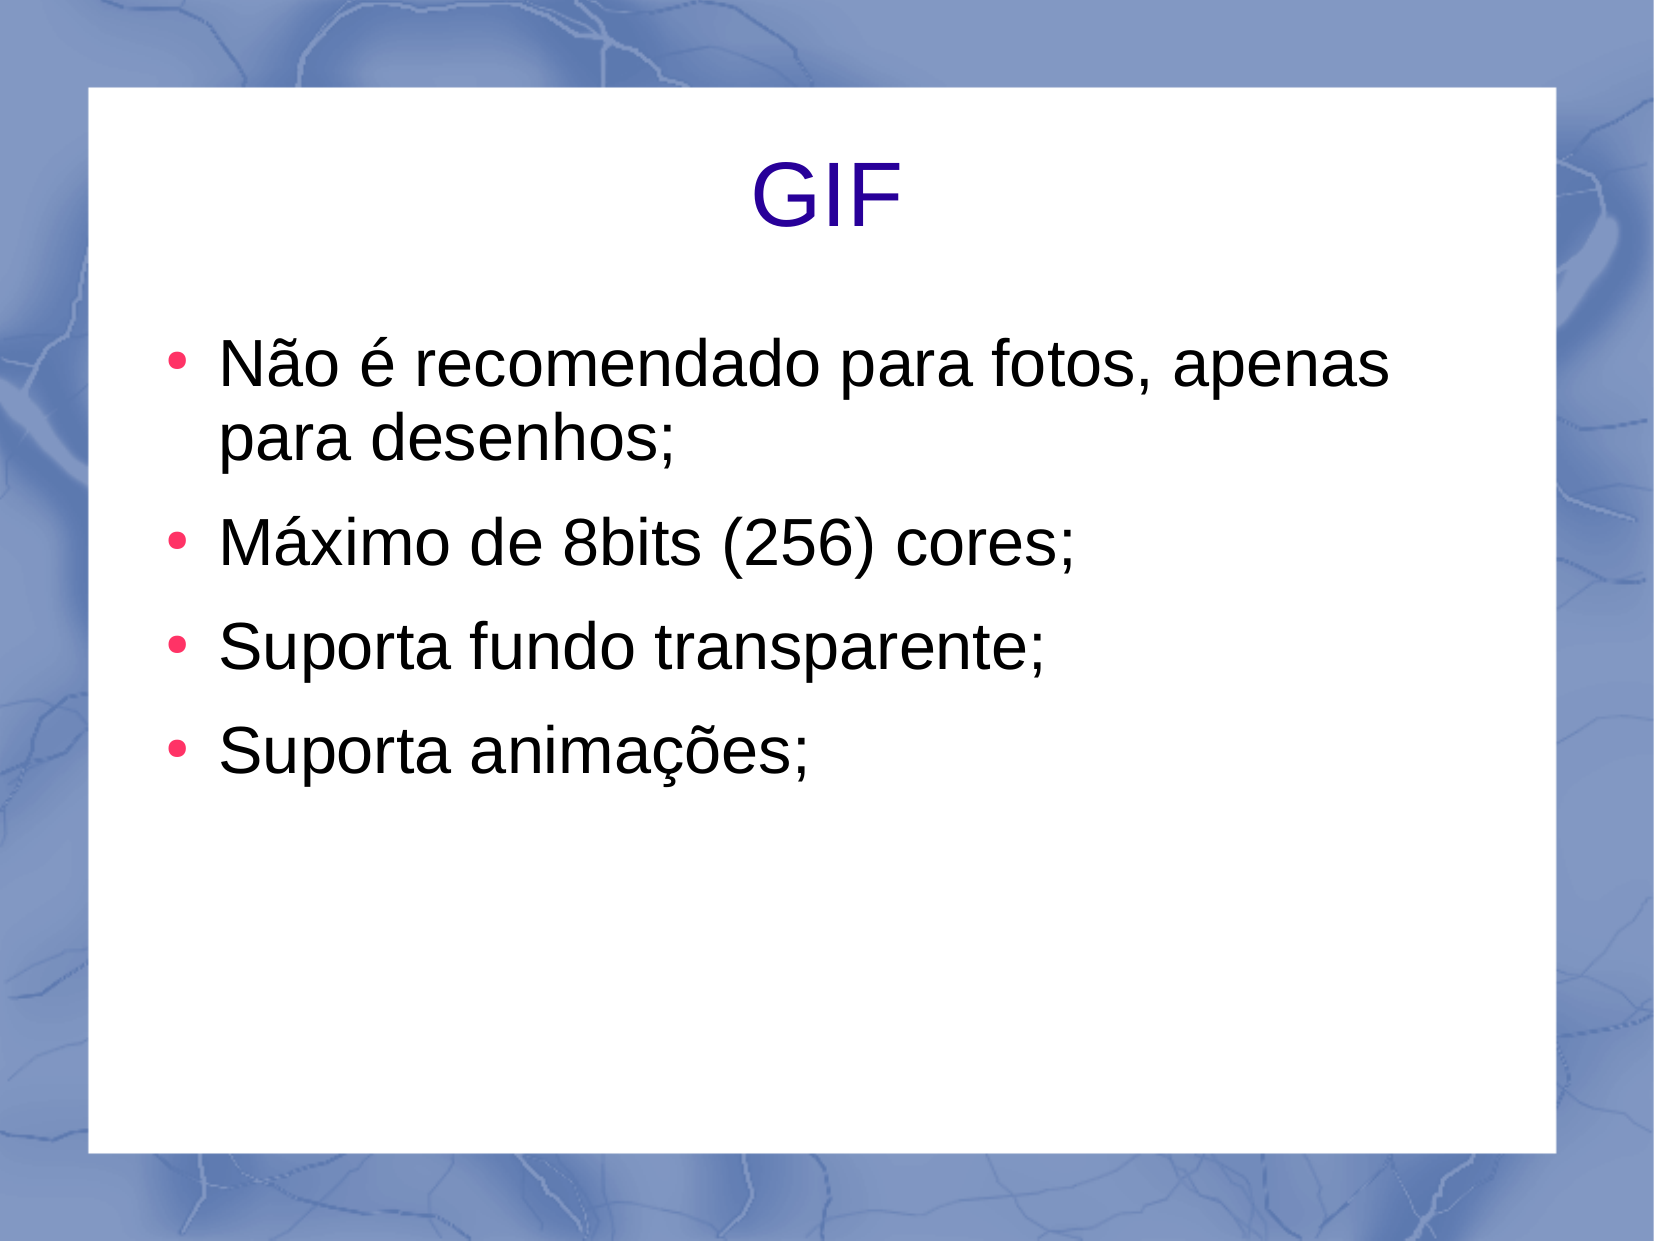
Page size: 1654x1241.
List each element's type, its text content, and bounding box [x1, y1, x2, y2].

list Não é recomendado para fotos, apenas para desenhos; Máximo de 8bits (256) cores; Suporta fundo transparente; Suporta animações; [147, 325, 1506, 1045]
title GIF [118, 90, 1536, 298]
picture [0, 0, 1654, 1241]
